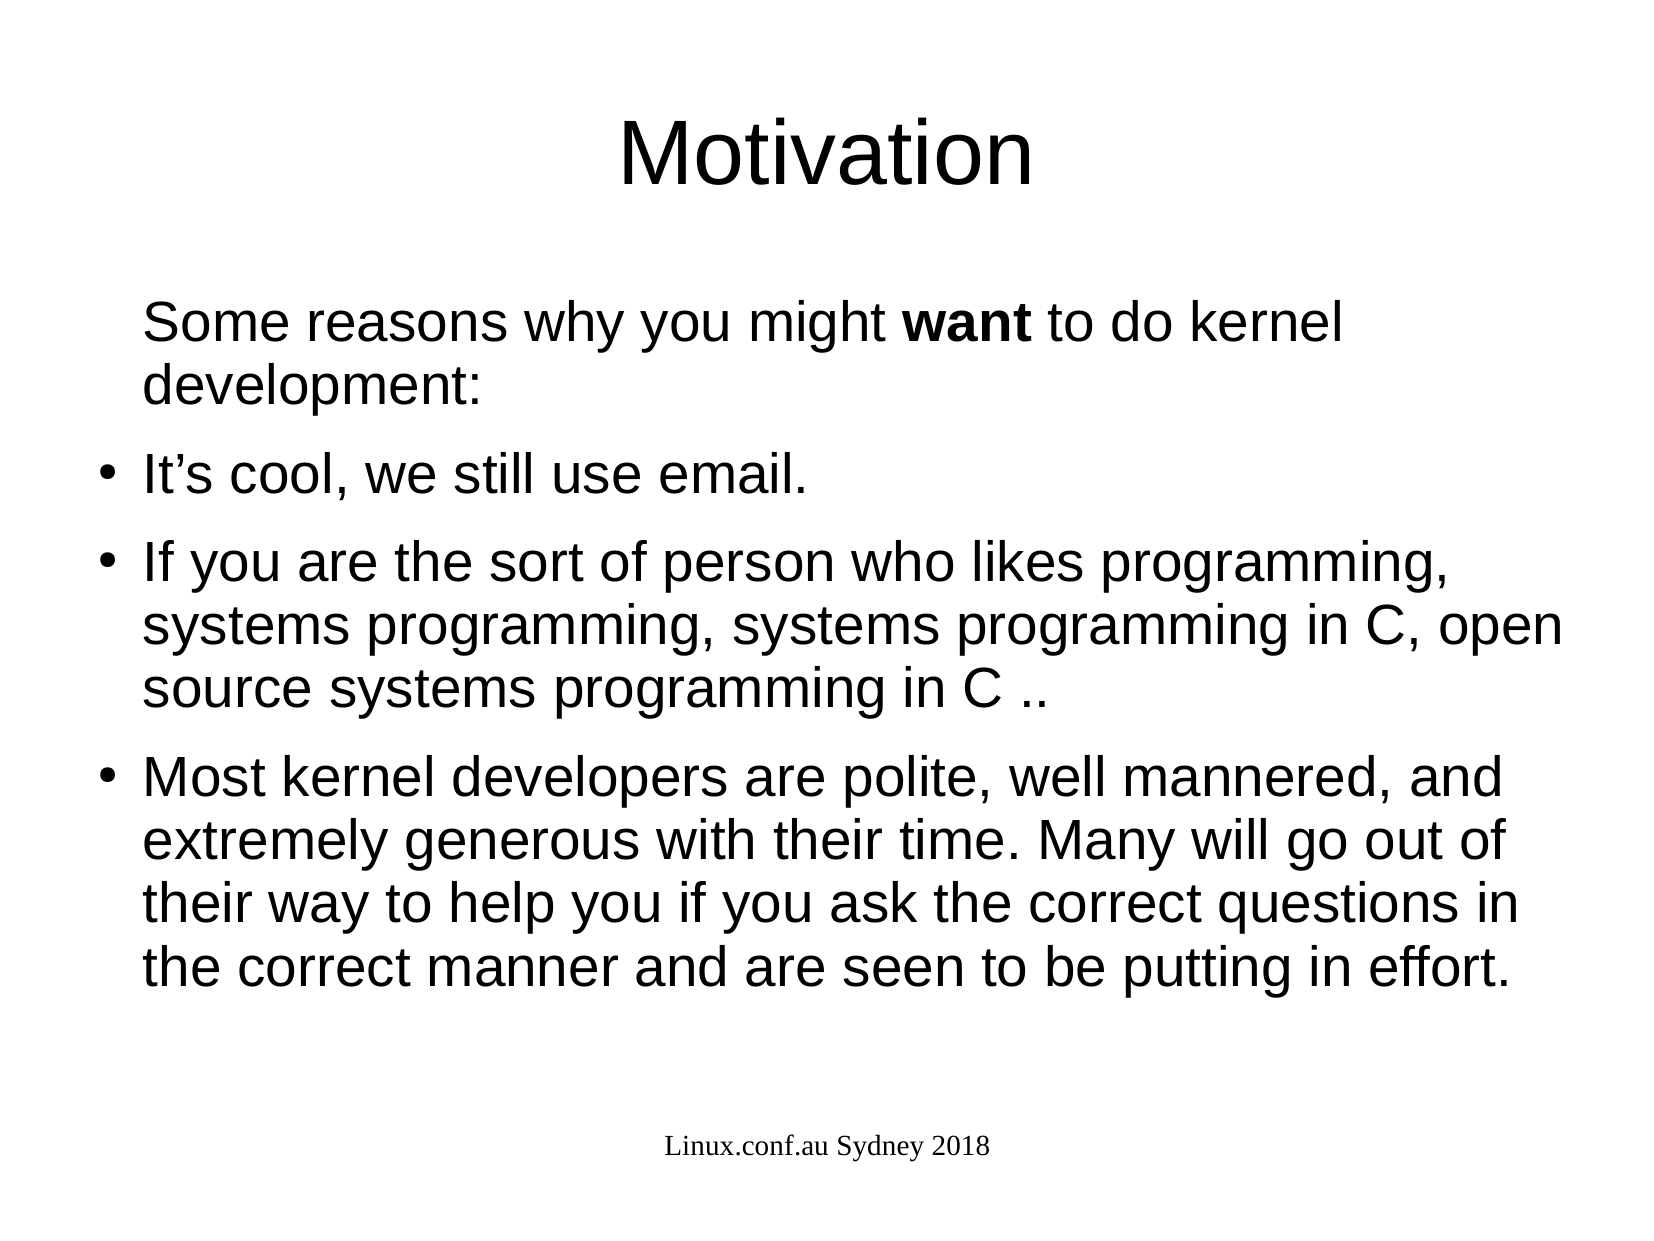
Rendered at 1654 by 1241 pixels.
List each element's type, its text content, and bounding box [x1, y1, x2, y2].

title Motivation [82, 49, 1571, 257]
list Some reasons why you might want to do kernel development: It’s cool, we still use email. If you are the sort of person who likes programming, systems programming, systems programming in C, open source systems programming in C .. Most kernel developers are polite, well mannered, and extremely generous with their time. Many will go out of their way to help you if you ask the correct questions in the correct manner and are seen to be putting in effort. [82, 290, 1571, 1010]
